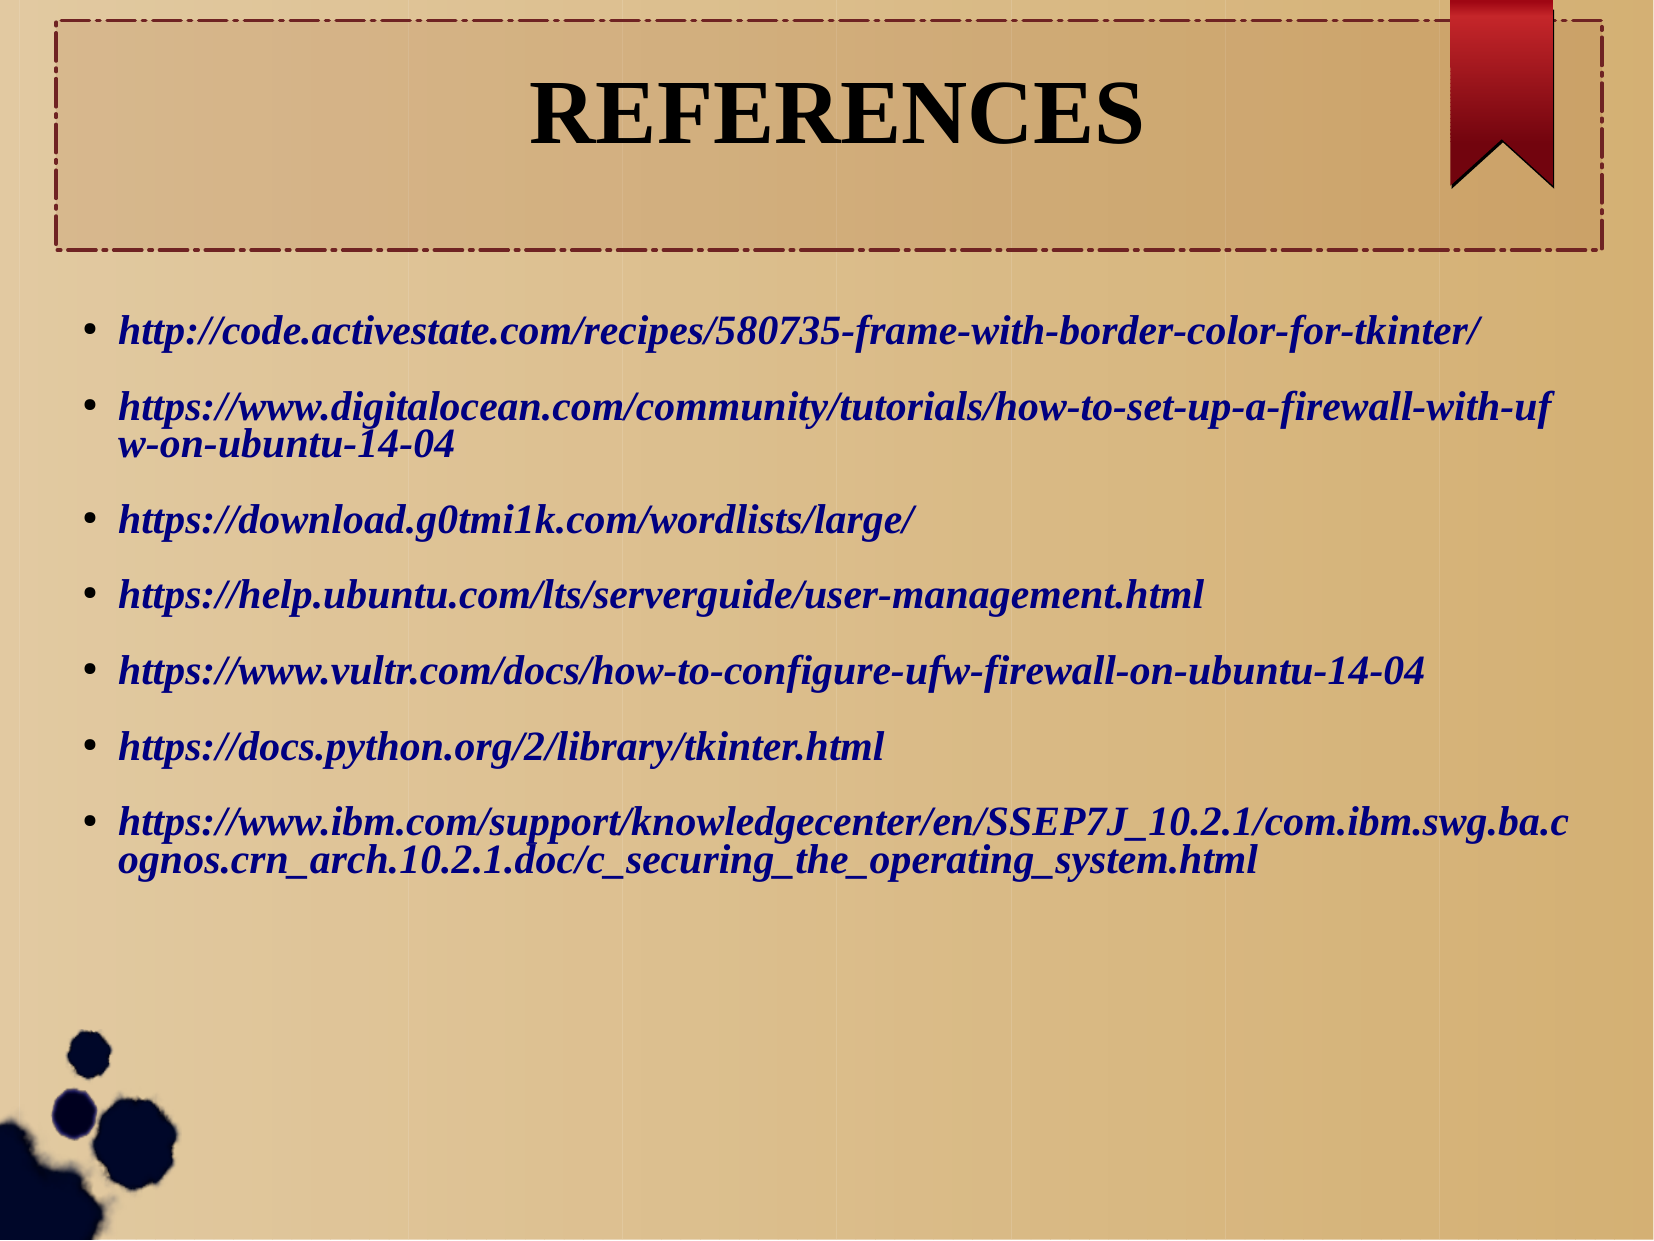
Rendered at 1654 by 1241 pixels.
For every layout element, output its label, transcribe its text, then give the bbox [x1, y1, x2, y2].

title REFERENCES [82, 35, 1571, 189]
list http://code.activestate.com/recipes/580735-frame-with-border-color-for-tkinter/ https://www.digitalocean.com/community/tutorials/how-to-set-up-a-firewall-with-ufw-on-ubuntu-14-04 https://download.g0tmi1k.com/wordlists/large/ https://help.ubuntu.com/lts/serverguide/user-management.html https://www.vultr.com/docs/how-to-configure-ufw-firewall-on-ubuntu-14-04 https://docs.python.org/2/library/tkinter.html https://www.ibm.com/support/knowledgecenter/en/SSEP7J_10.2.1/com.ibm.swg.ba.cognos.crn_arch.10.2.1.doc/c_securing_the_operating_system.html [82, 307, 1571, 1002]
